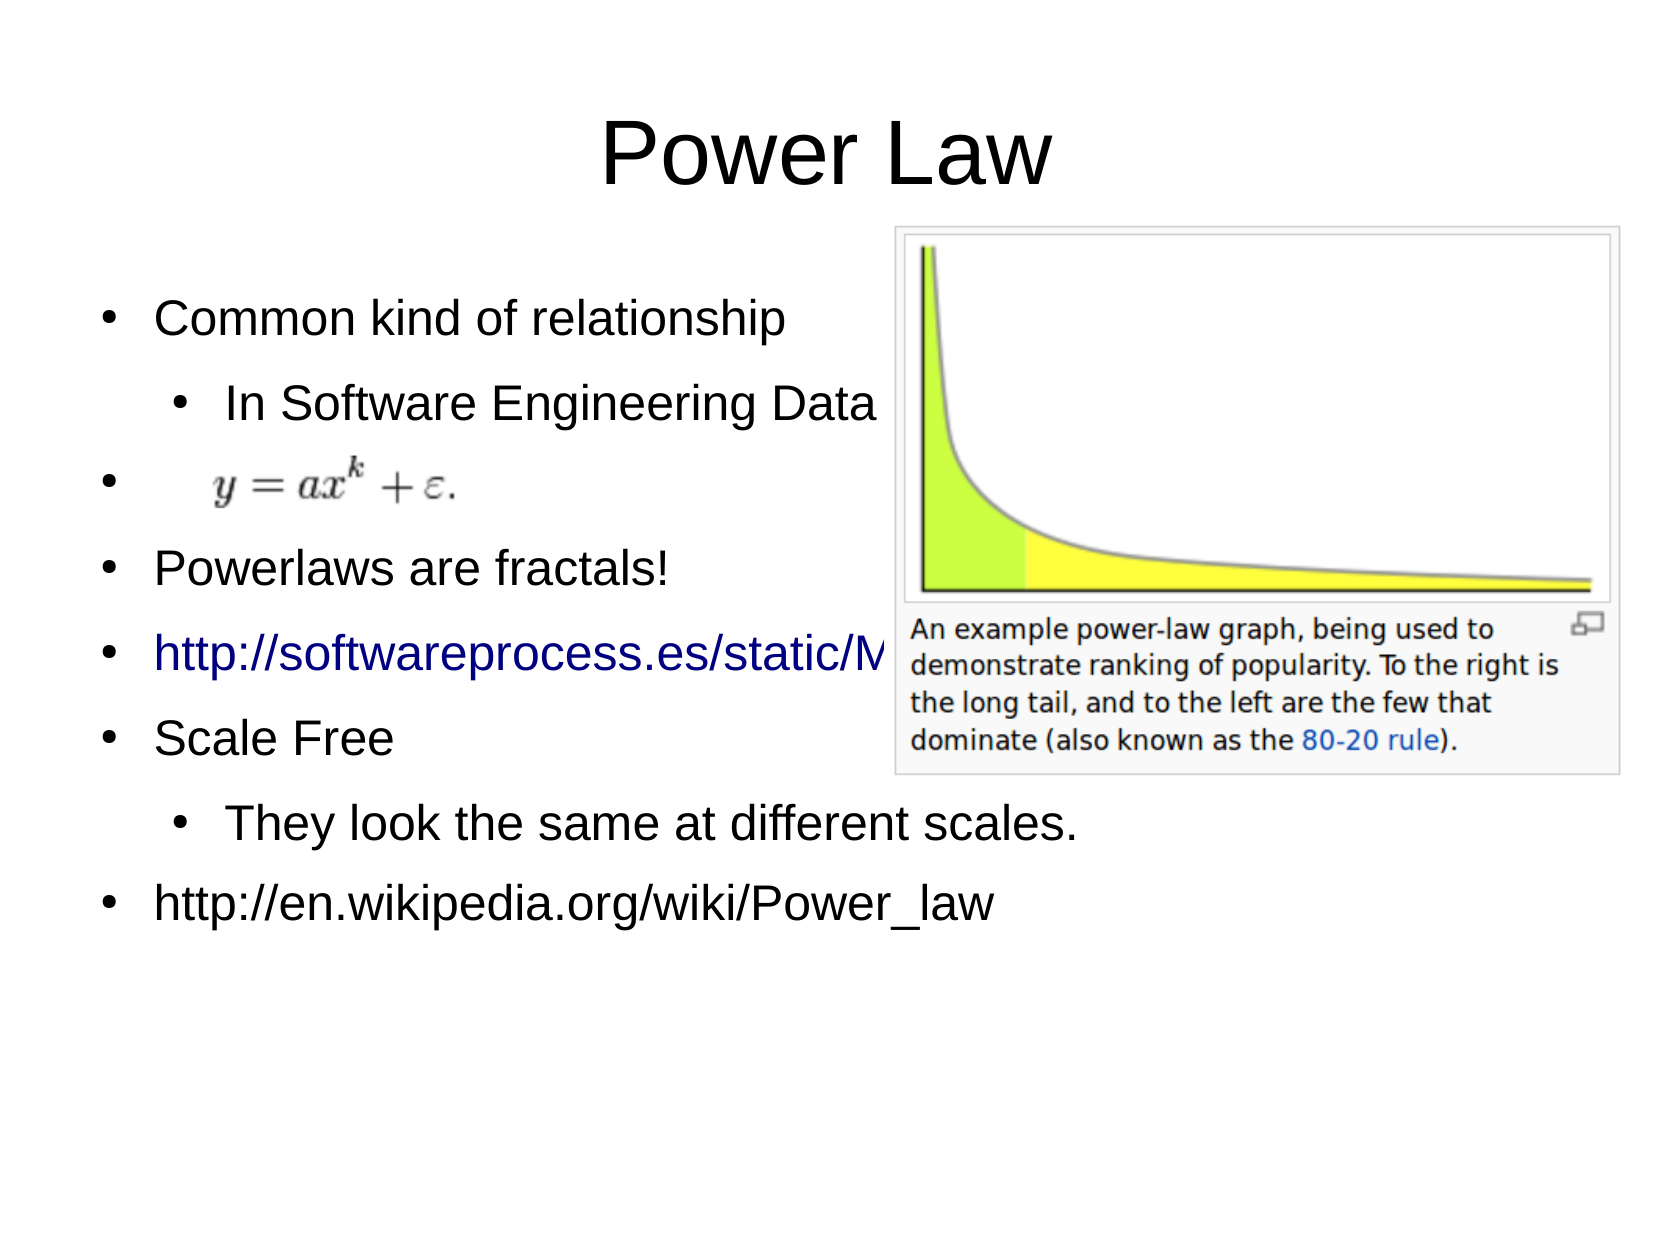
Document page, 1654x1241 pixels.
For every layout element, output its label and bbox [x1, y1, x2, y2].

picture [884, 223, 1630, 780]
picture [177, 440, 489, 532]
